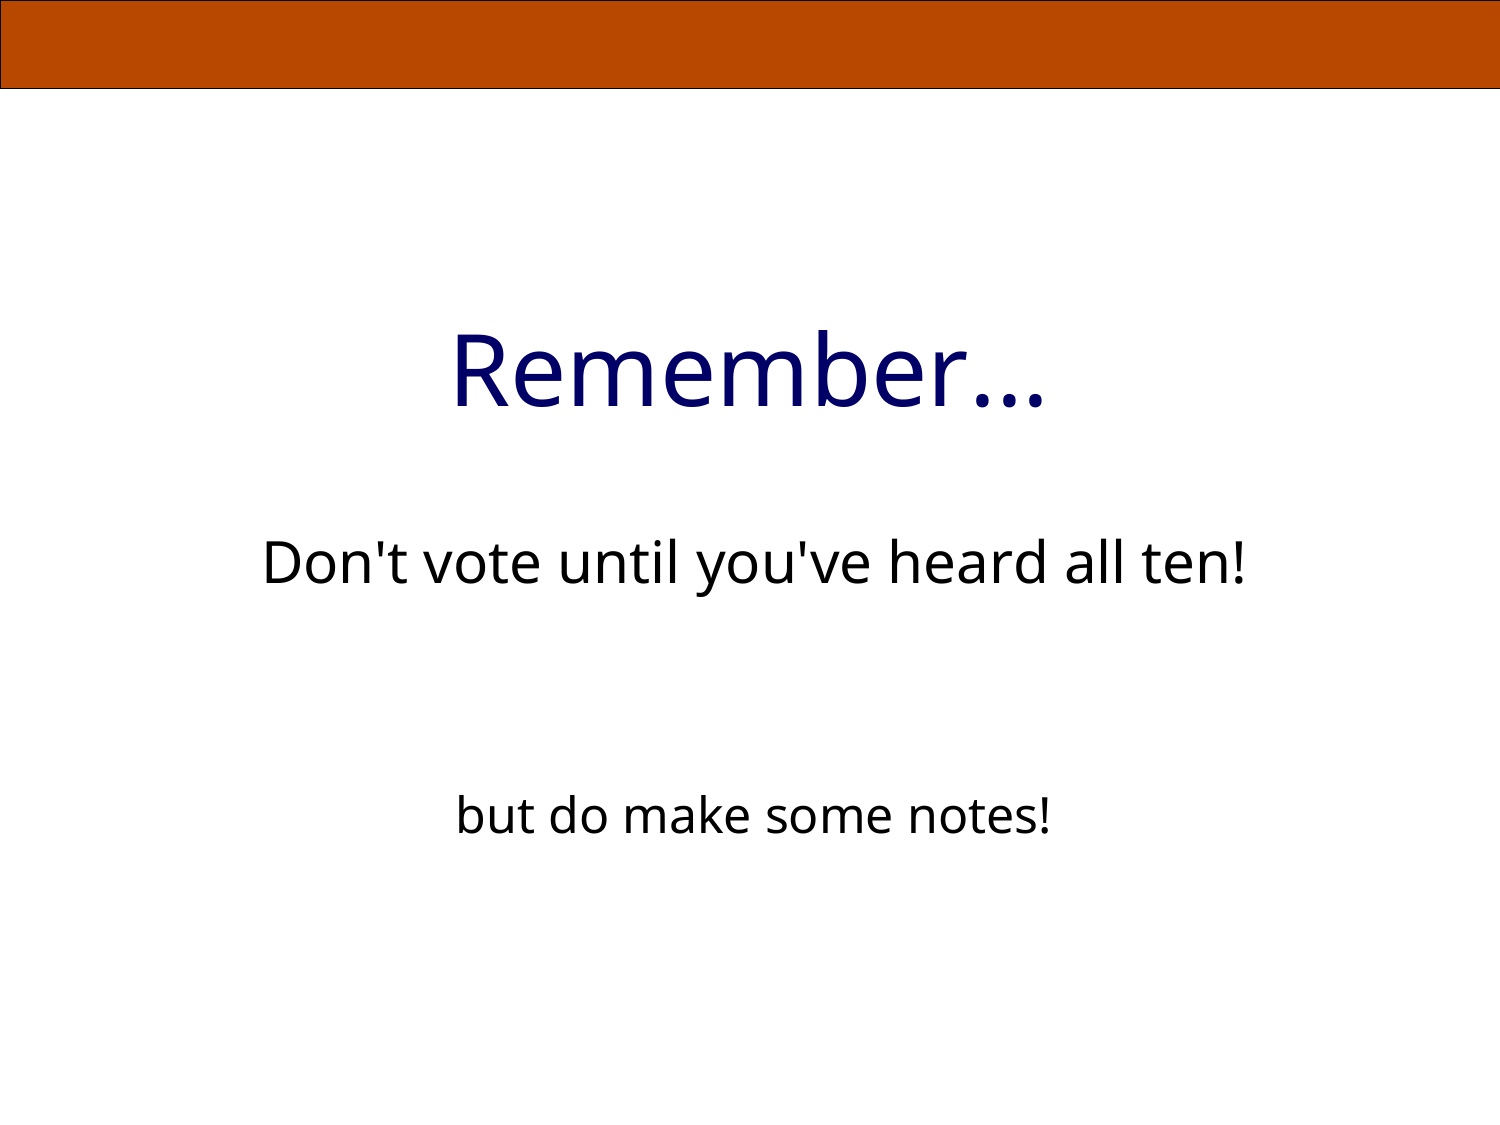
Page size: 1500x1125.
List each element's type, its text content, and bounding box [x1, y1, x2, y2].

title Remember... [74, 105, 1423, 443]
list Don't vote until you've heard all ten! but do make some notes! [75, 501, 1425, 1026]
